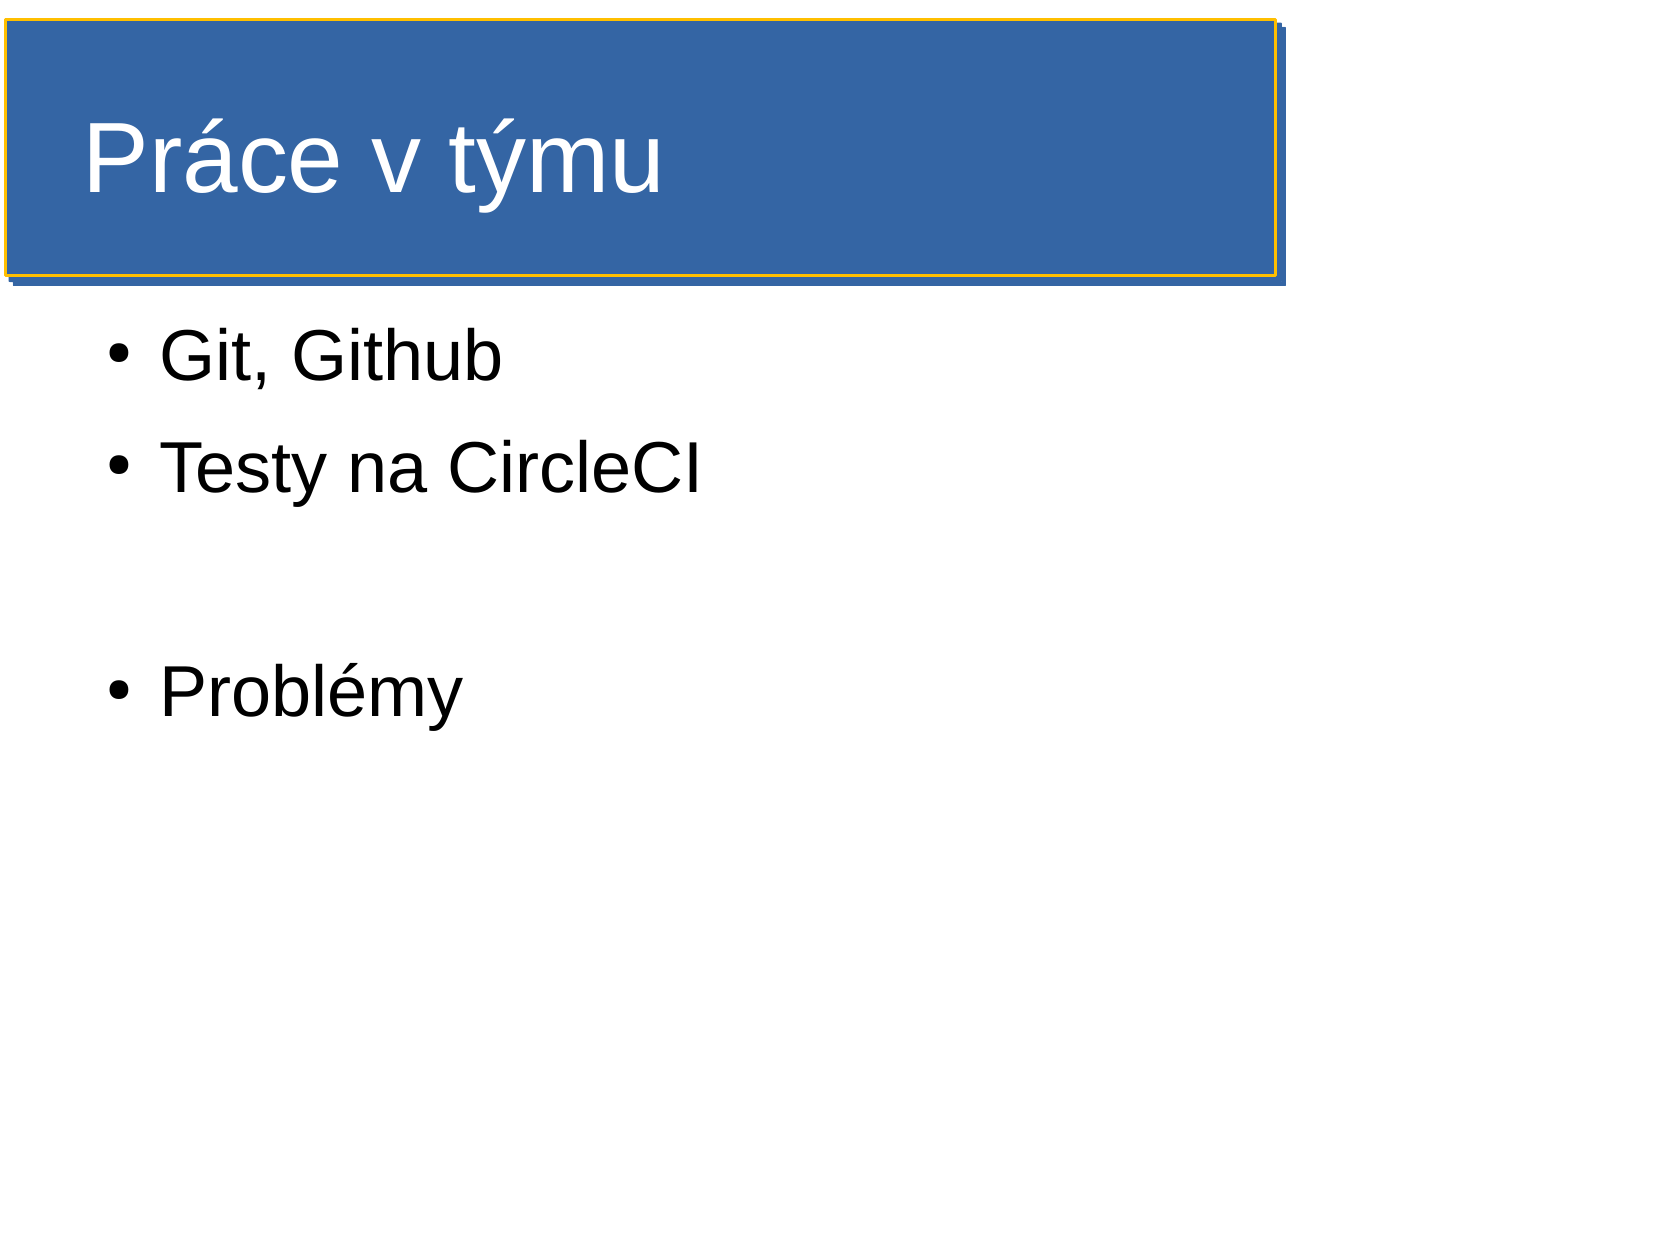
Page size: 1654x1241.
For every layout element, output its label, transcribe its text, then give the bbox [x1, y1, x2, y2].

list Git, Github Testy na CircleCI Problémy [88, 314, 1565, 1063]
title Práce v týmu [82, 59, 1235, 256]
